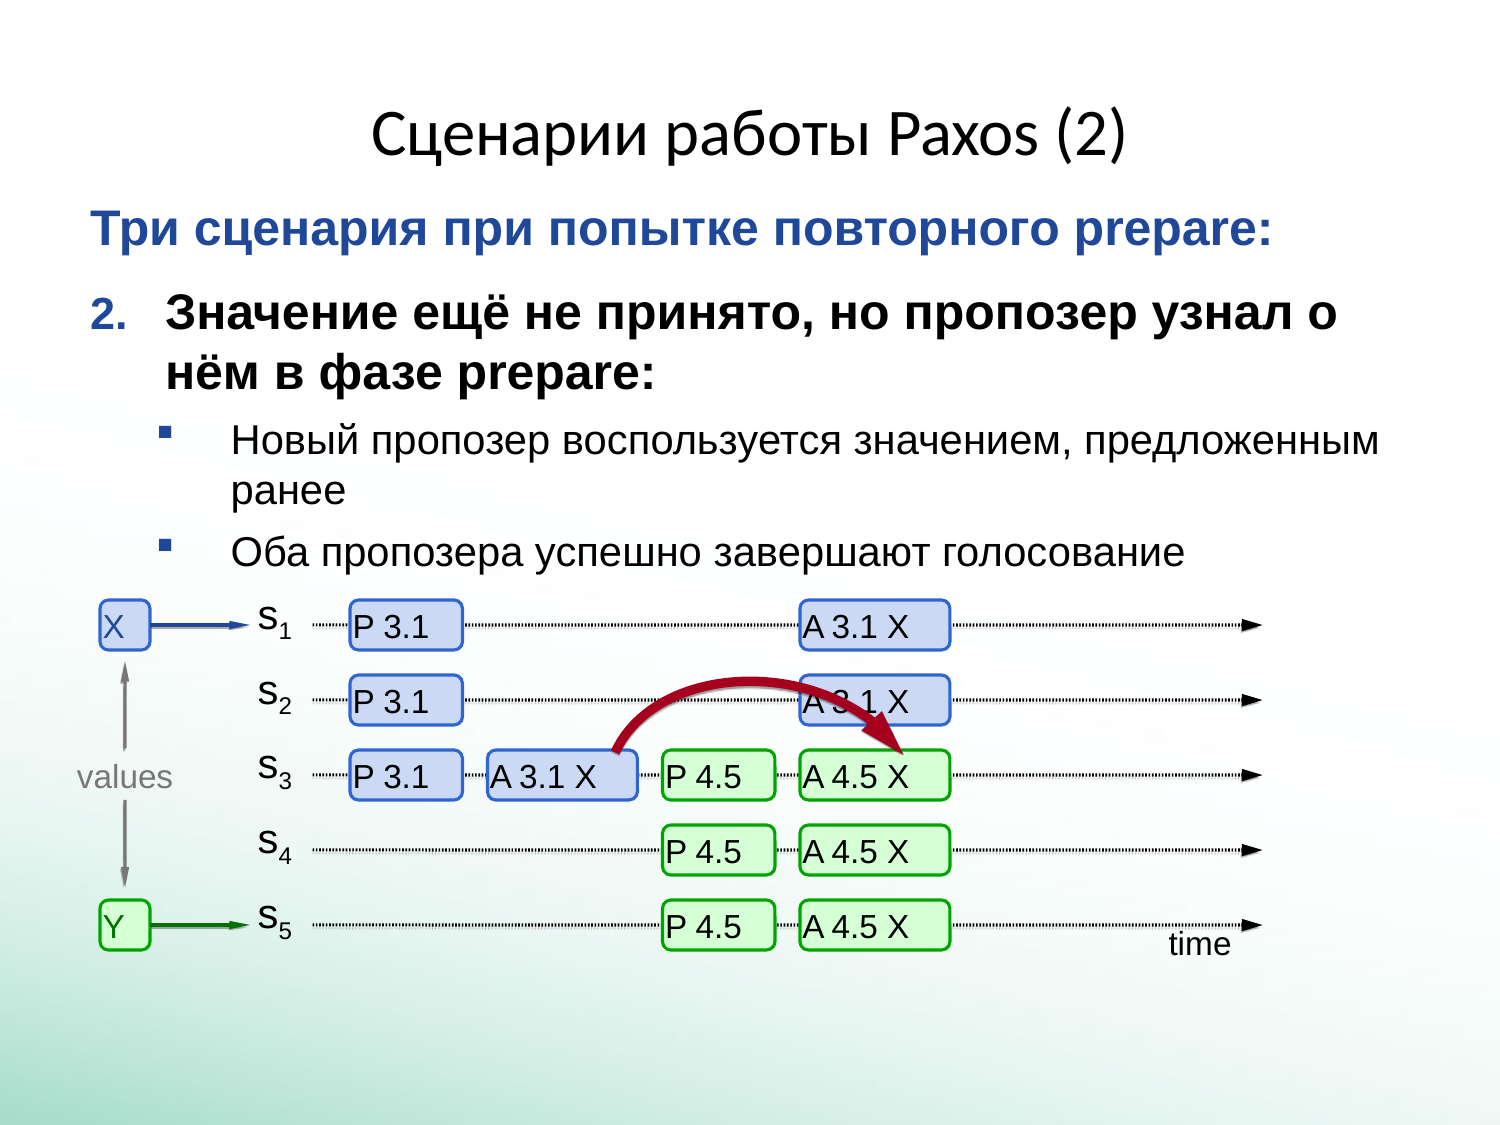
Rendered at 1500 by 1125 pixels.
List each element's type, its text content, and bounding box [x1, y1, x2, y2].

text_box A 3.1 X [800, 675, 950, 725]
text_box s2 [237, 662, 313, 720]
text_box A 4.5 X [799, 750, 950, 801]
list Три сценария при попытке повторного prepare: Значение ещё не принято, но пропозер узнал о нём в фазе prepare: Новый пропозер воспользуется значением, предложенным ранее Оба пропозера успешно завершают голосование [75, 187, 1463, 513]
text_box A 4.5 X [799, 825, 950, 876]
text_box s3 [237, 737, 313, 794]
text_box s4 [237, 812, 313, 869]
text_box P 3.1 [350, 750, 463, 801]
text_box Y [99, 900, 151, 951]
text_box P 4.5 [662, 750, 775, 801]
text_box A 3.1 X [487, 750, 638, 801]
title Сценарии работы Paxos (2) [75, 45, 1426, 233]
text_box values [62, 754, 188, 795]
text_box A 3.1 X [799, 600, 950, 651]
text_box P 3.1 [350, 675, 463, 726]
text_box P 4.5 [662, 900, 775, 951]
text_box P 3.1 [350, 600, 463, 651]
text_box s5 [237, 887, 313, 944]
text_box X [99, 600, 151, 651]
text_box s1 [237, 587, 313, 645]
text_box time [1149, 922, 1250, 963]
text_box A 3.1 X [799, 696, 864, 726]
picture [0, 0, 1500, 1125]
text_box P 4.5 [662, 825, 775, 876]
text_box A 4.5 X [799, 900, 950, 951]
